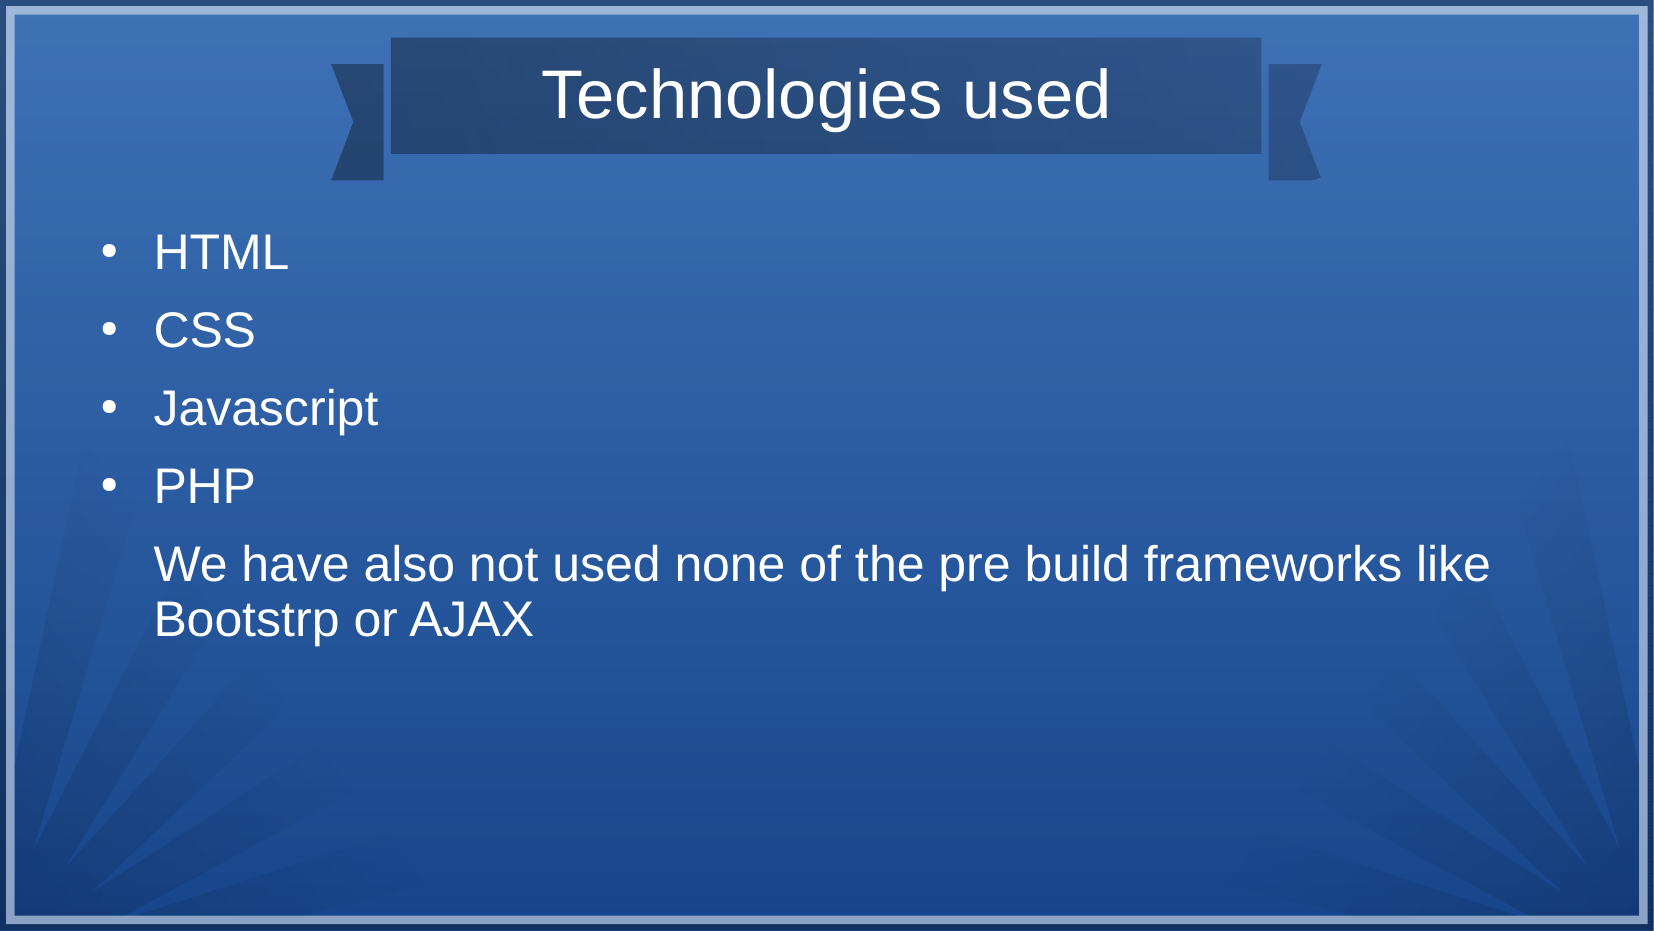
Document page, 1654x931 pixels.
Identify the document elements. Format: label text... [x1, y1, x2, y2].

list HTML CSS Javascript PHP We have also not used none of the pre build frameworks like Bootstrp or AJAX [82, 224, 1571, 848]
title Technologies used [389, 35, 1264, 154]
